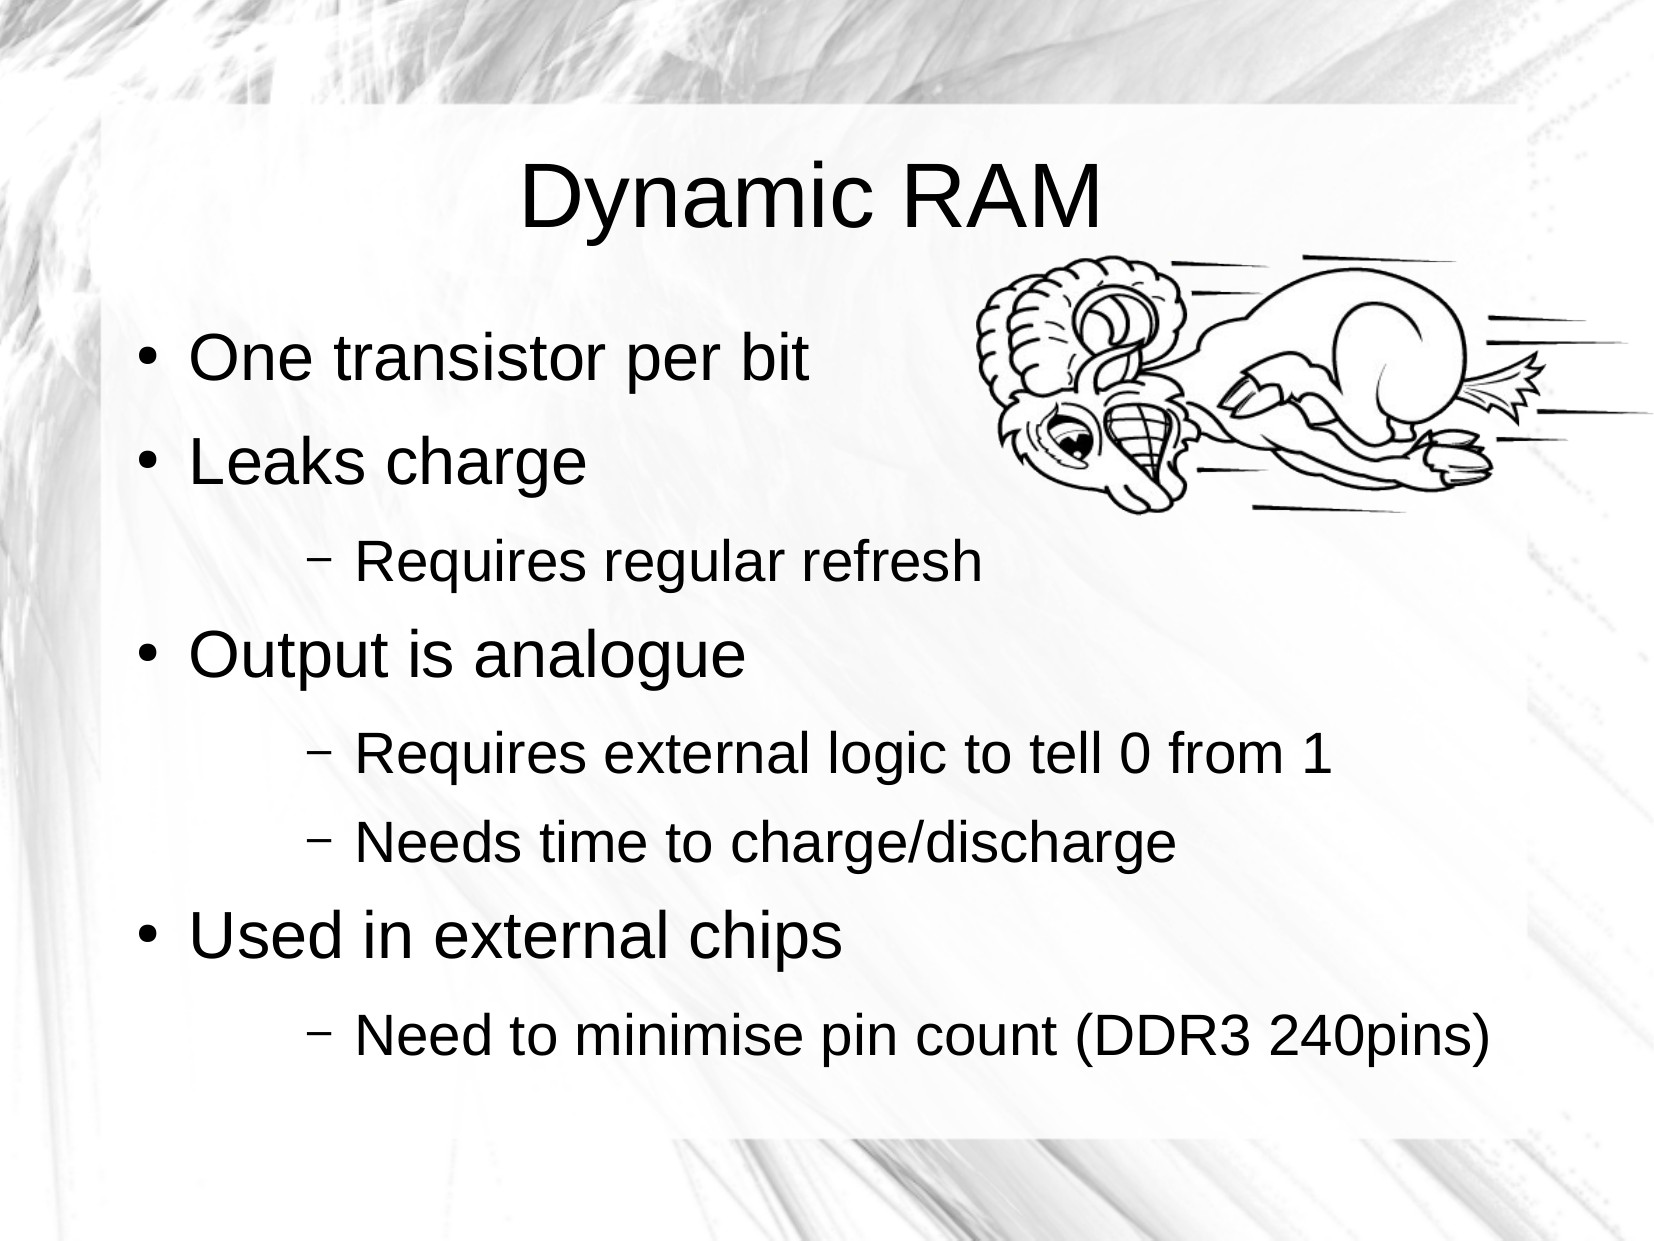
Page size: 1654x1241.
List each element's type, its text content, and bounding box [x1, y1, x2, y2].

picture [0, 0, 1654, 1241]
list One transistor per bit Leaks charge Requires regular refresh Output is analogue Requires external logic to tell 0 from 1 Needs time to charge/discharge Used in external chips Need to minimise pin count (DDR3 240pins) [118, 319, 1571, 1068]
title Dynamic RAM [118, 112, 1506, 281]
